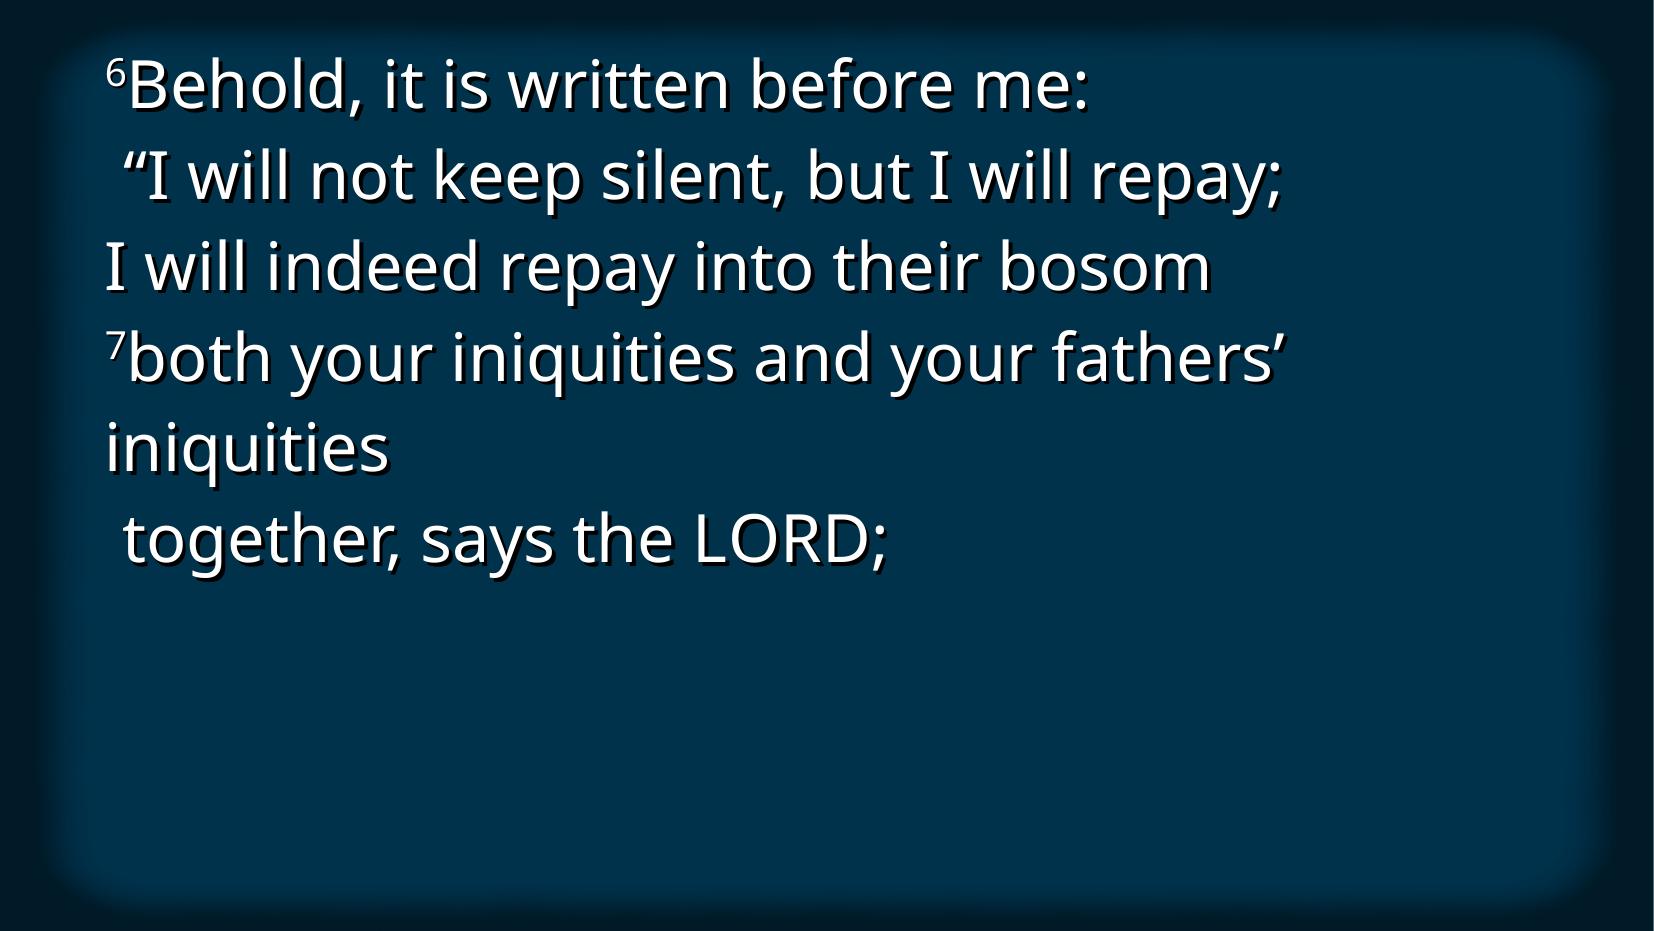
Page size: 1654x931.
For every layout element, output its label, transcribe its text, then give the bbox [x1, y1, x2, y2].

picture [0, 0, 1654, 931]
text_box 6Behold, it is written before me: “I will not keep silent, but I will repay; I will indeed repay into their bosom 7both your iniquities and your fathers’ iniquities together, says the LORD; [90, 30, 1576, 489]
